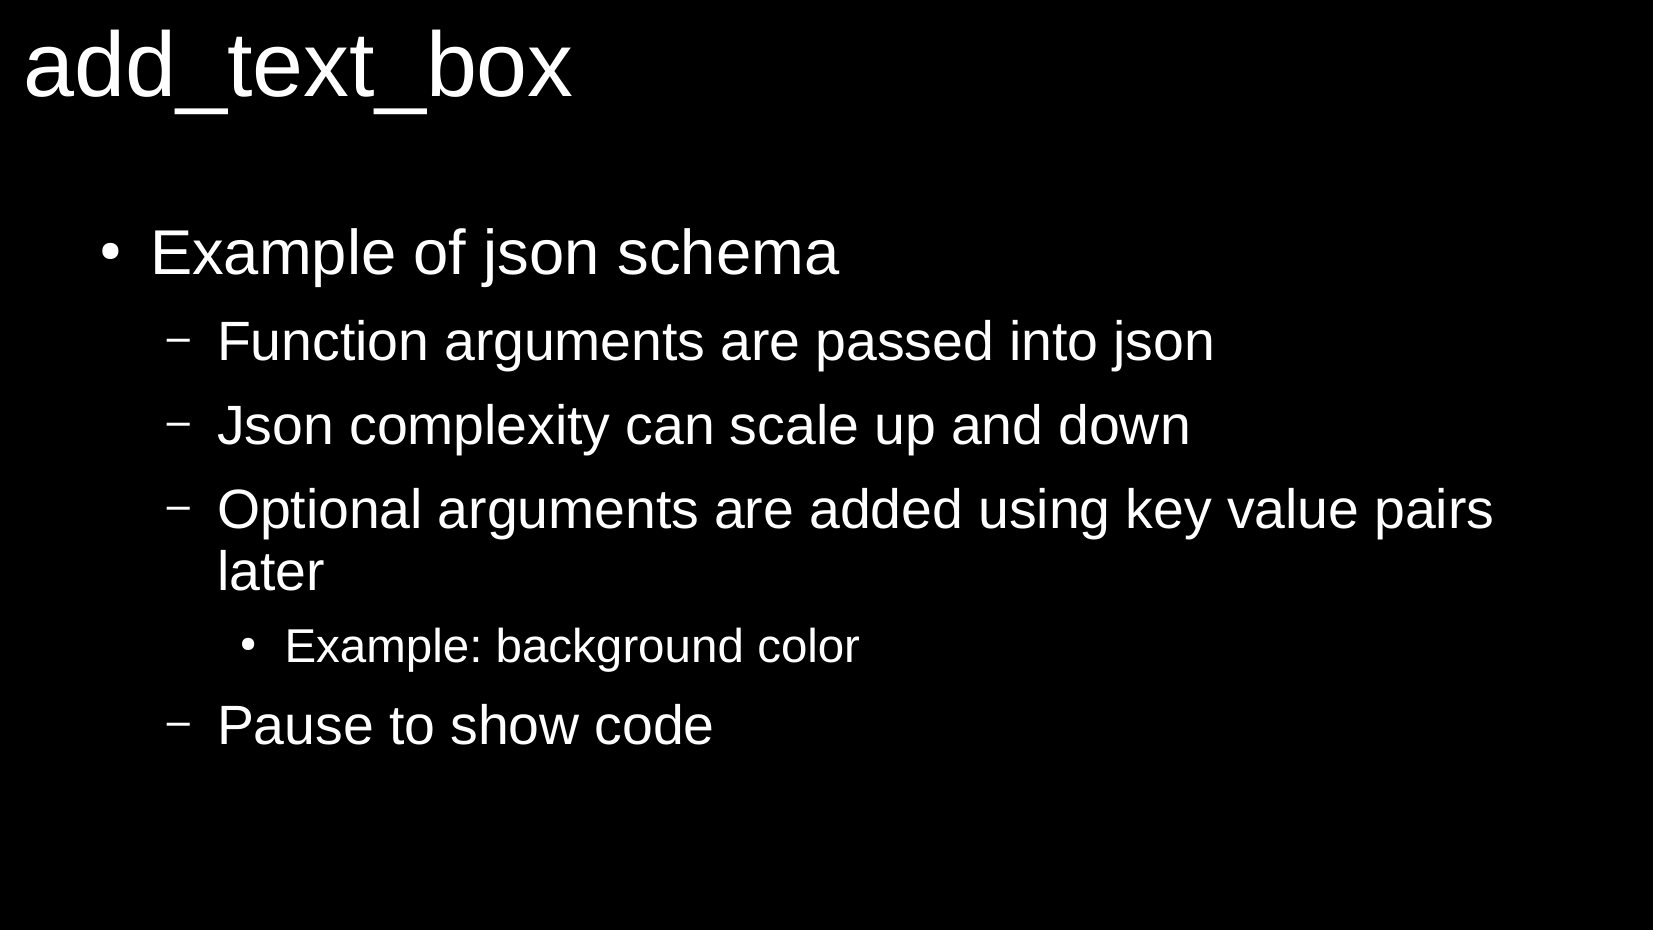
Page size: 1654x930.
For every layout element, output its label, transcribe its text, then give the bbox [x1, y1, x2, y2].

title add_text_box [23, 11, 1588, 119]
list Example of json schema Function arguments are passed into json Json complexity can scale up and down Optional arguments are added using key value pairs later Example: background color Pause to show code [82, 217, 1571, 757]
